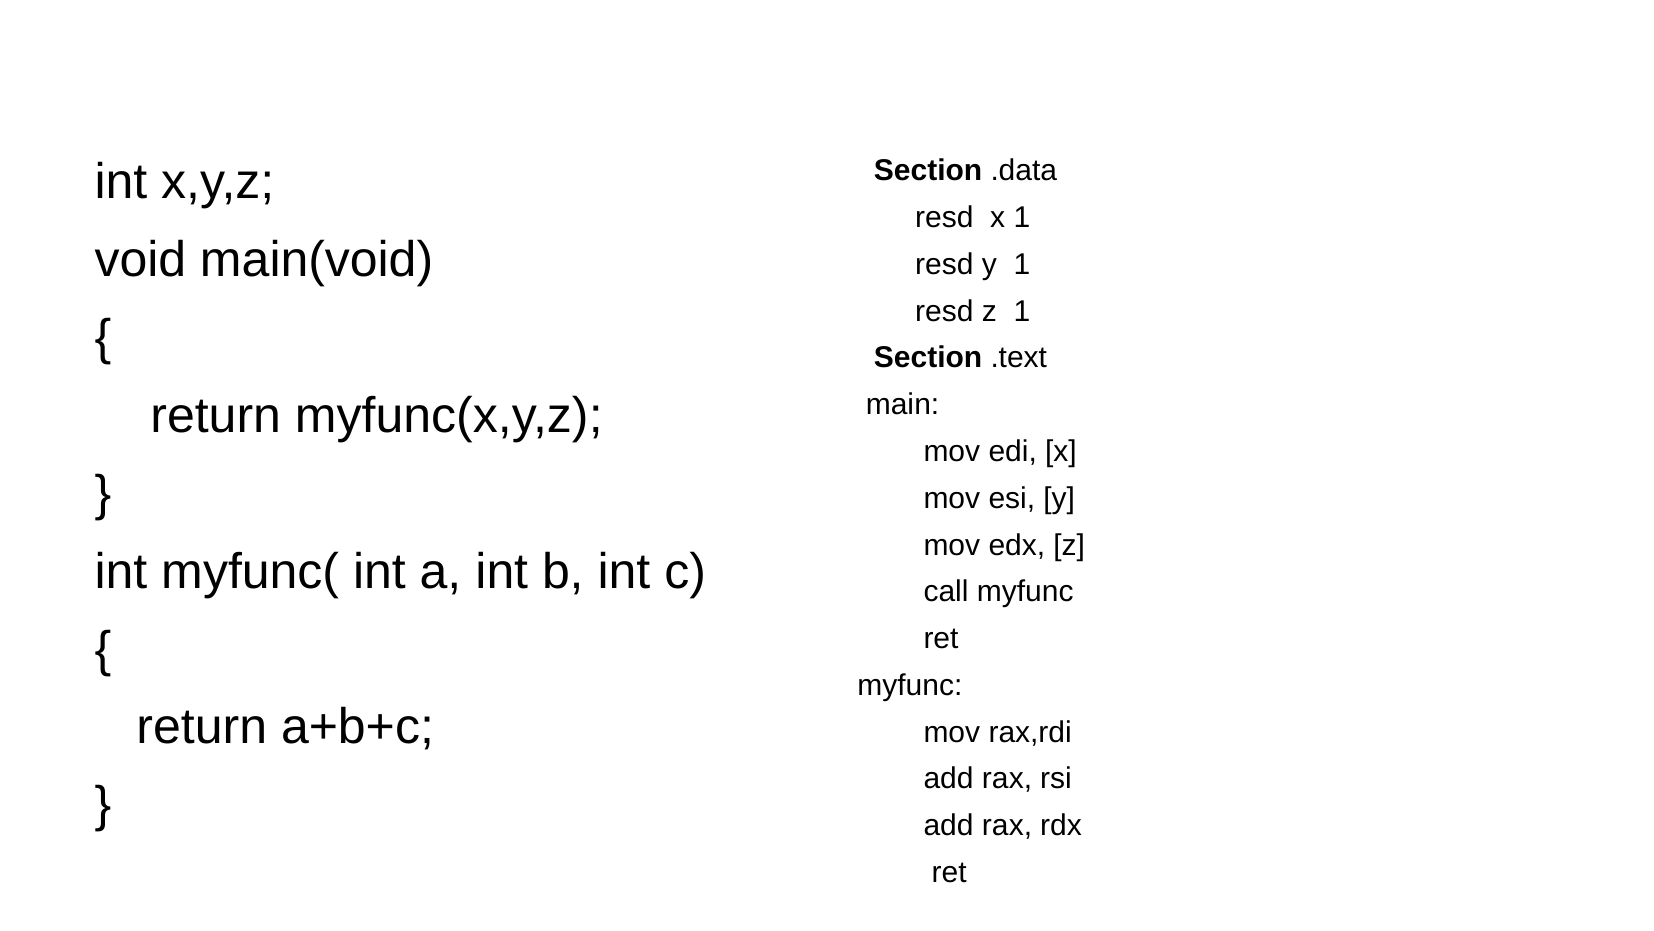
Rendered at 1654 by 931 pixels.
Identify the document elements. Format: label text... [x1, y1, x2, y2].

list Section .data resd x 1 resd y 1 resd z 1 Section .text main: mov edi, [x] mov esi, [y] mov edx, [z] call myfunc ret myfunc: mov rax,rdi add rax, rsi add rax, rdx ret [814, 153, 1619, 931]
list int x,y,z; void main(void) { return myfunc(x,y,z); } int myfunc( int a, int b, int c) { return a+b+c; } [23, 153, 792, 898]
